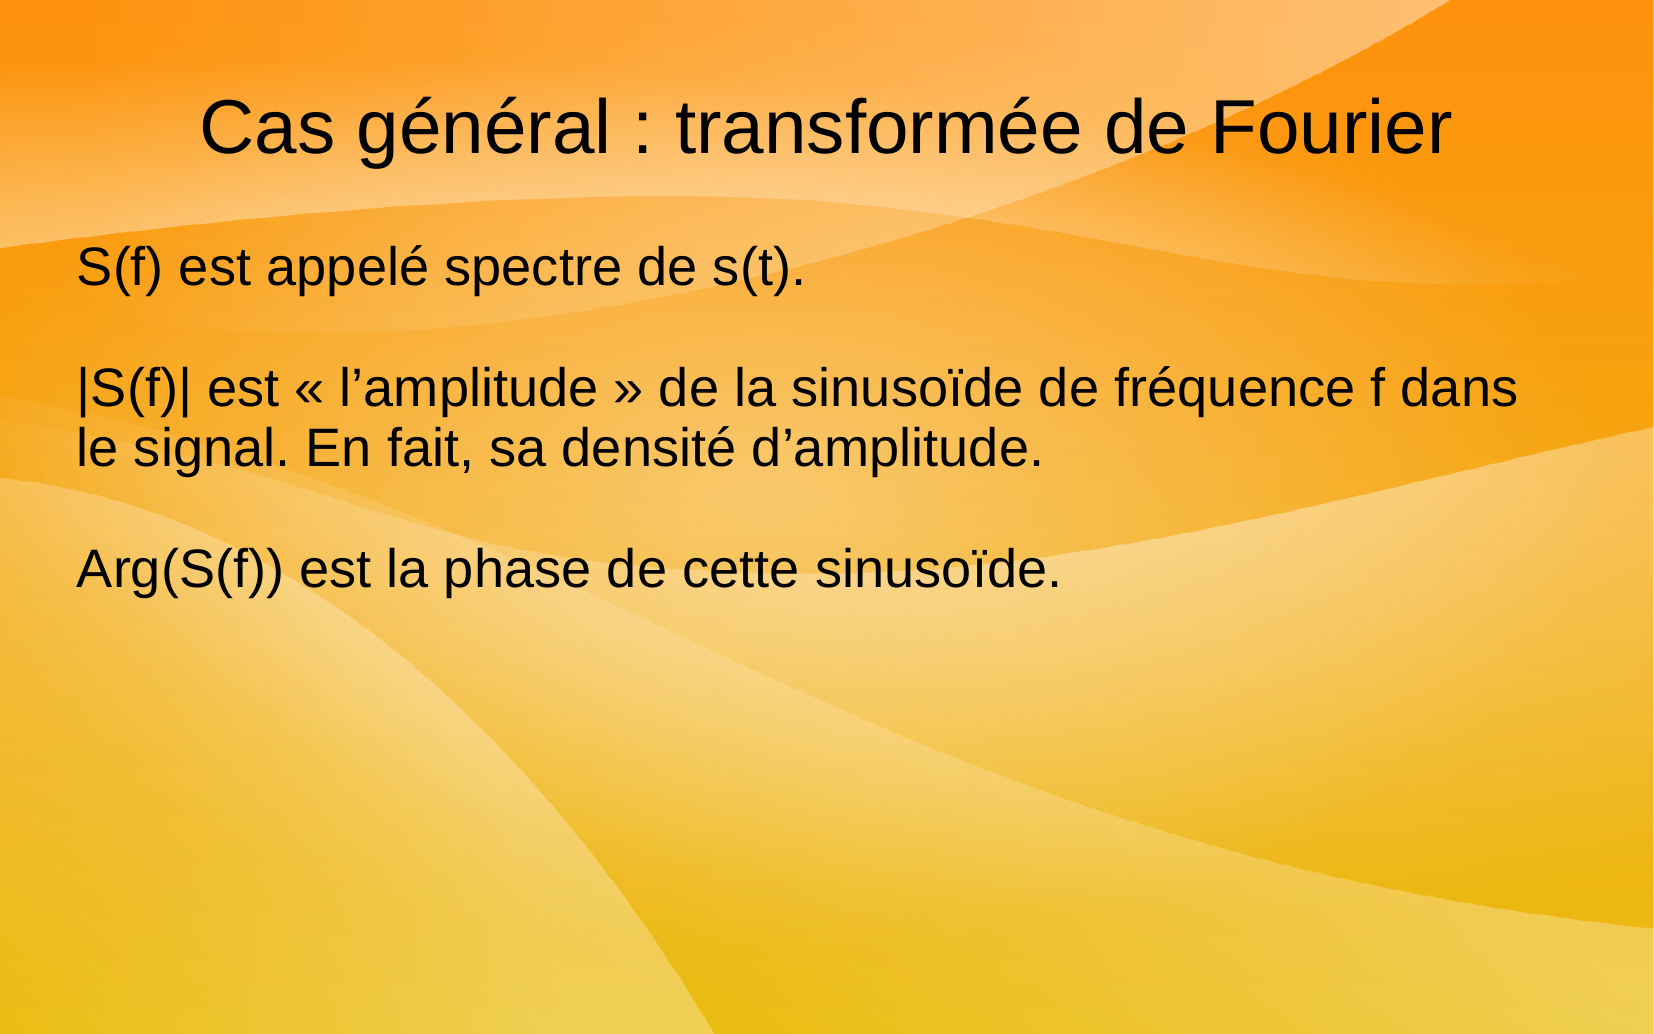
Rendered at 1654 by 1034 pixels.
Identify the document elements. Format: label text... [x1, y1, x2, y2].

title Cas général : transformée de Fourier [82, 41, 1571, 214]
picture [0, 0, 1654, 1034]
subtitle S(f) est appelé spectre de s(t). |S(f)| est « l’amplitude » de la sinusoïde de fréquence f dans le signal. En fait, sa densité d’amplitude. Arg(S(f)) est la phase de cette sinusoïde. [76, 236, 1565, 916]
